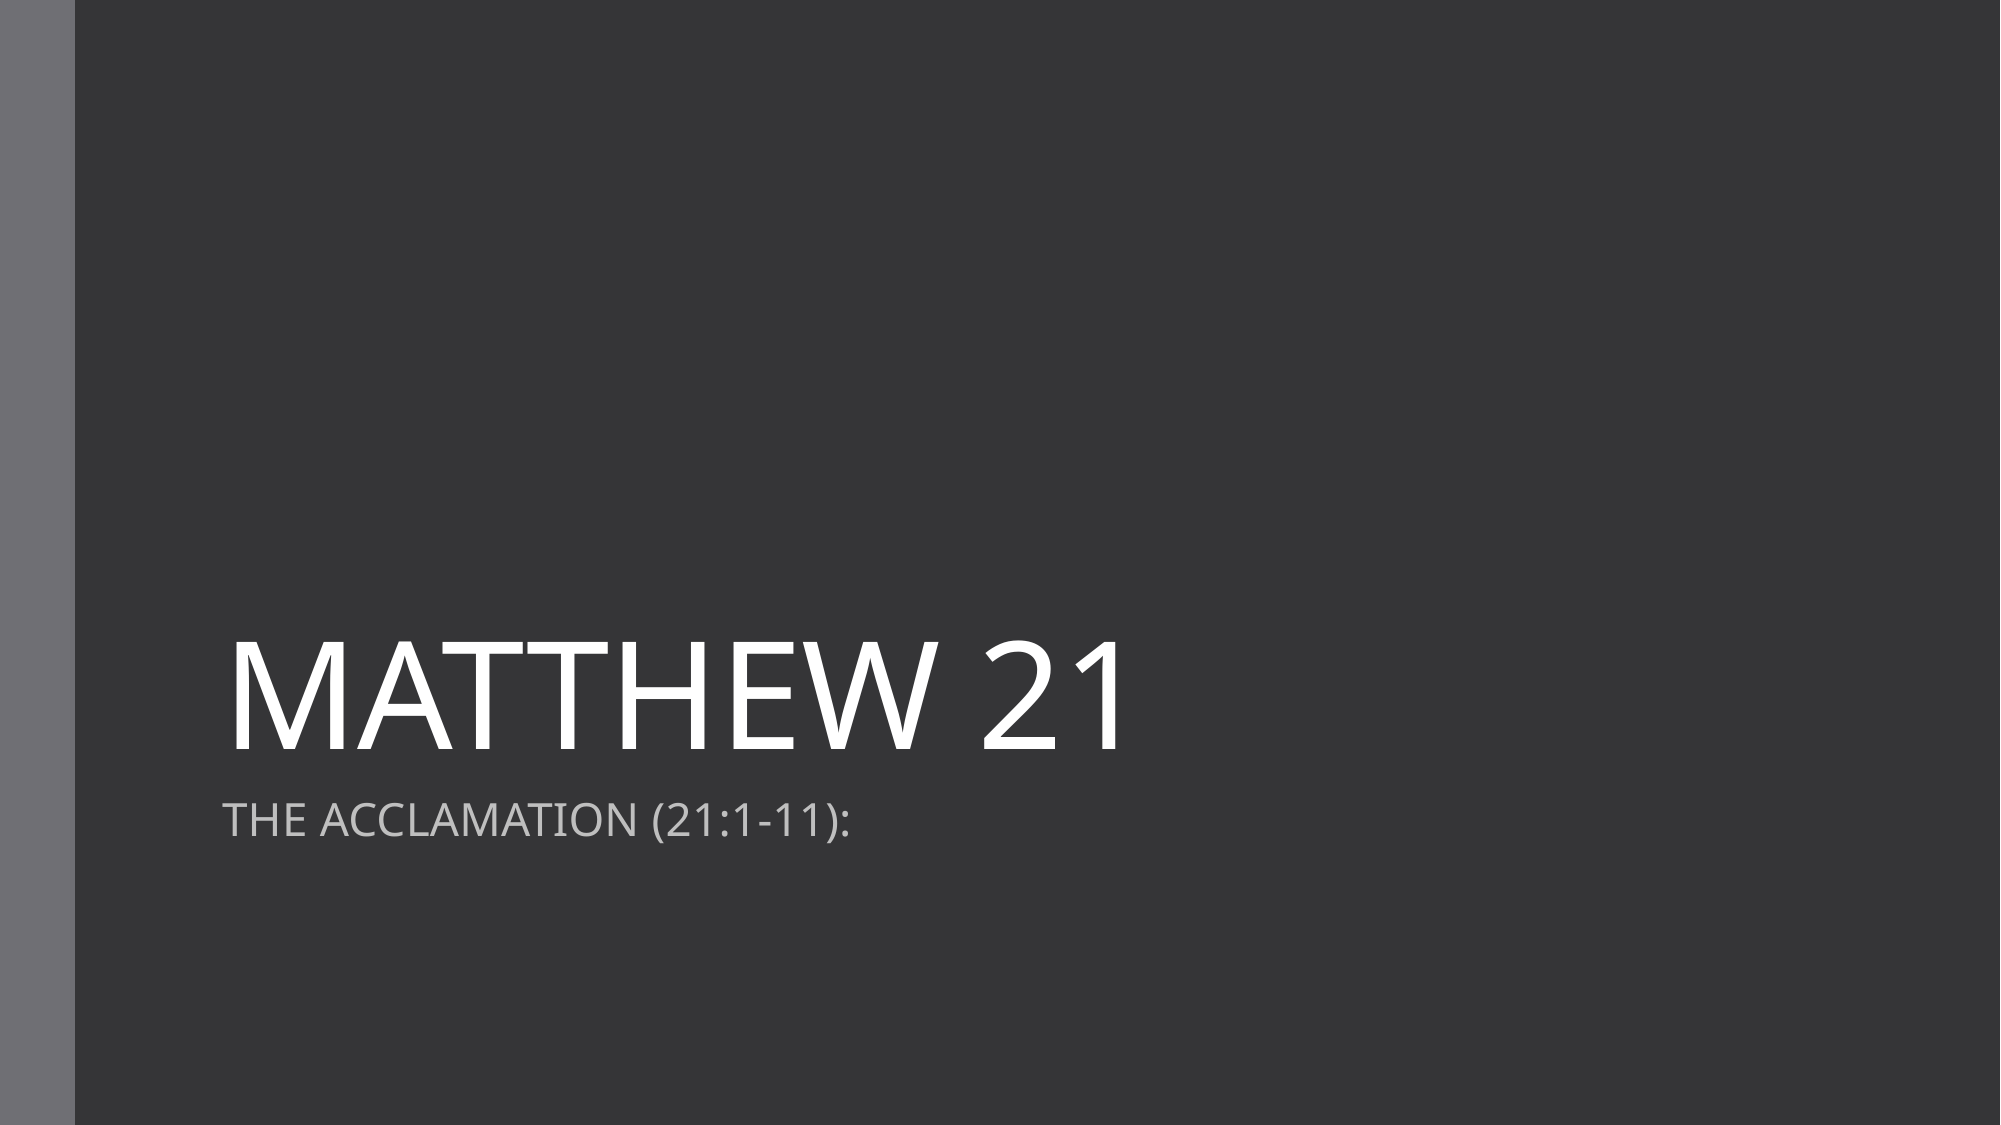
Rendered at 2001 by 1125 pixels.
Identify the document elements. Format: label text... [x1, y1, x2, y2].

title MATTHEW 21 [206, 124, 1752, 787]
subtitle THE ACCLAMATION (21:1-11): [206, 787, 1752, 1066]
